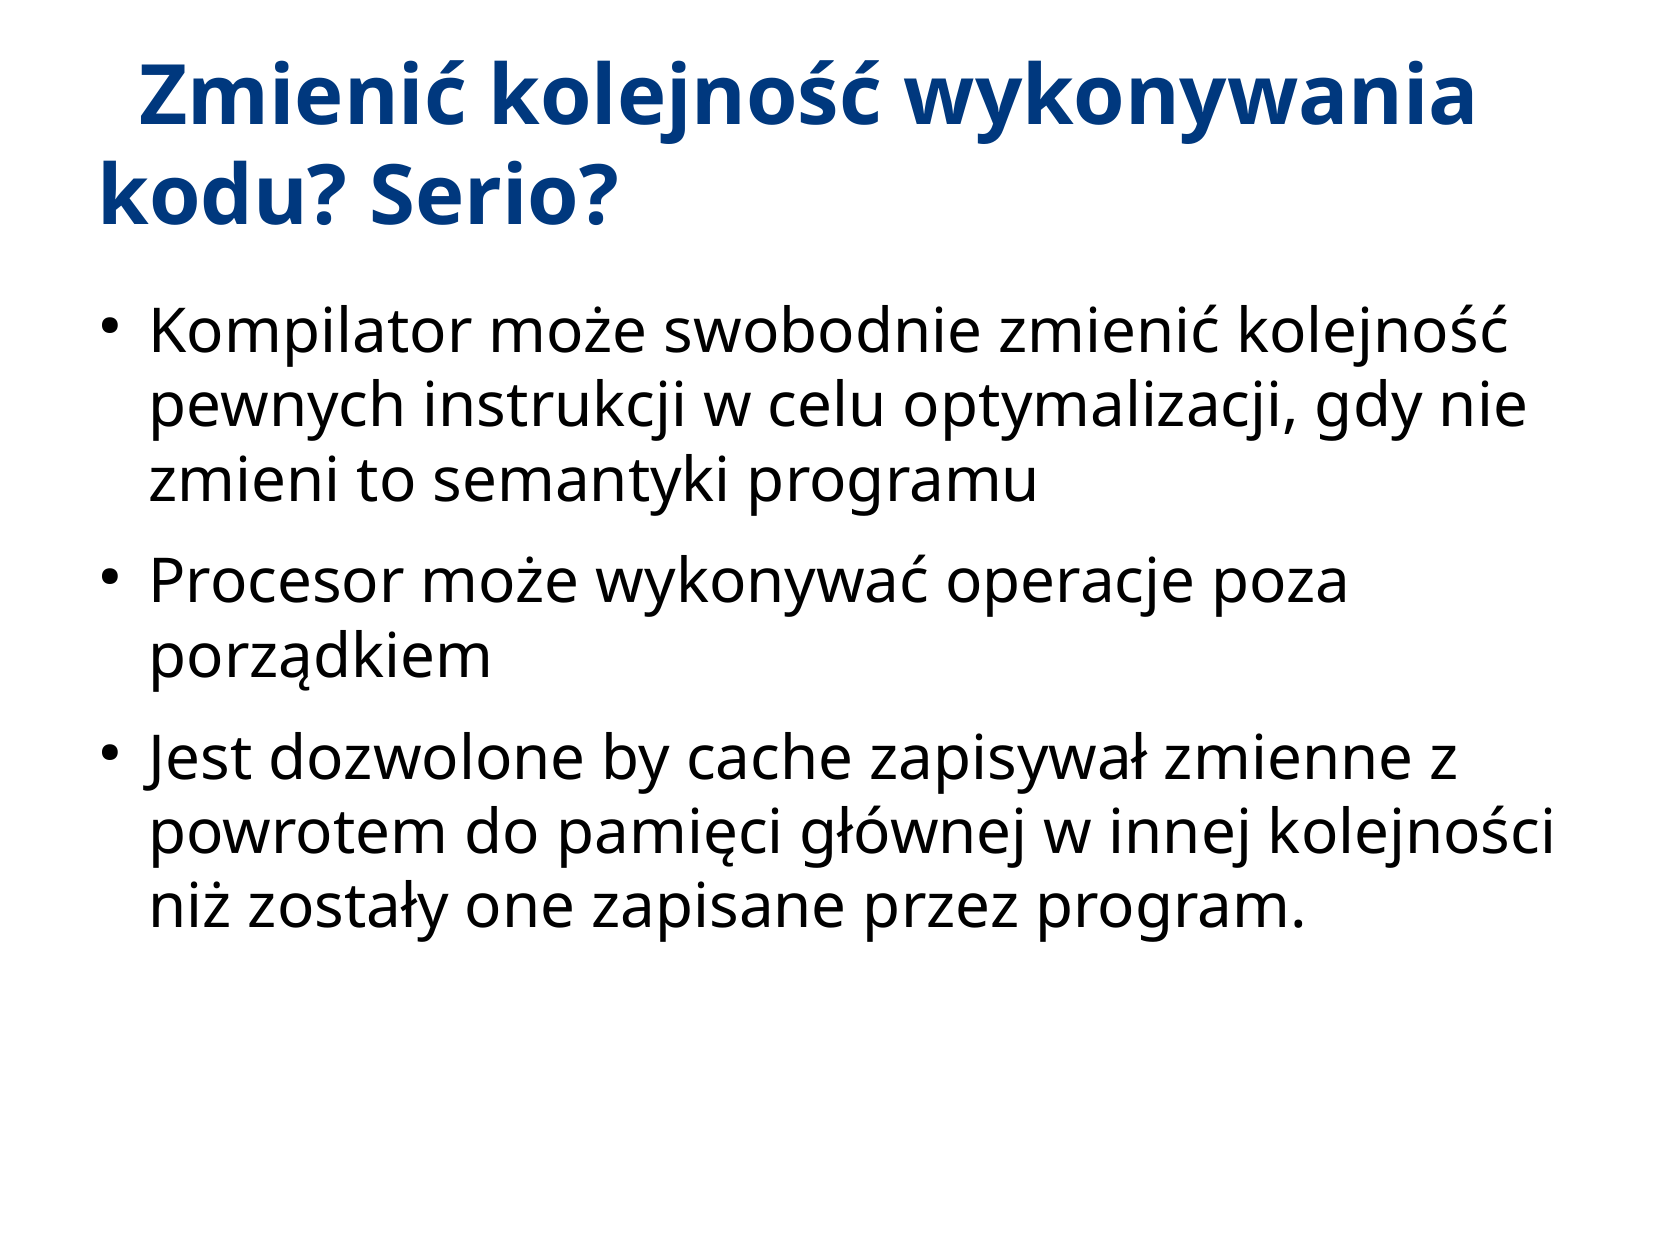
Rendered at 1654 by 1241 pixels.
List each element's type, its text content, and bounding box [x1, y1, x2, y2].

title Zmienić kolejność wykonywania kodu? Serio? [82, 49, 1571, 257]
list Kompilator może swobodnie zmienić kolejność pewnych instrukcji w celu optymalizacji, gdy nie zmieni to semantyki programu Procesor może wykonywać operacje poza porządkiem Jest dozwolone by cache zapisywał zmienne z powrotem do pamięci głównej w innej kolejności niż zostały one zapisane przez program. [82, 290, 1571, 1010]
